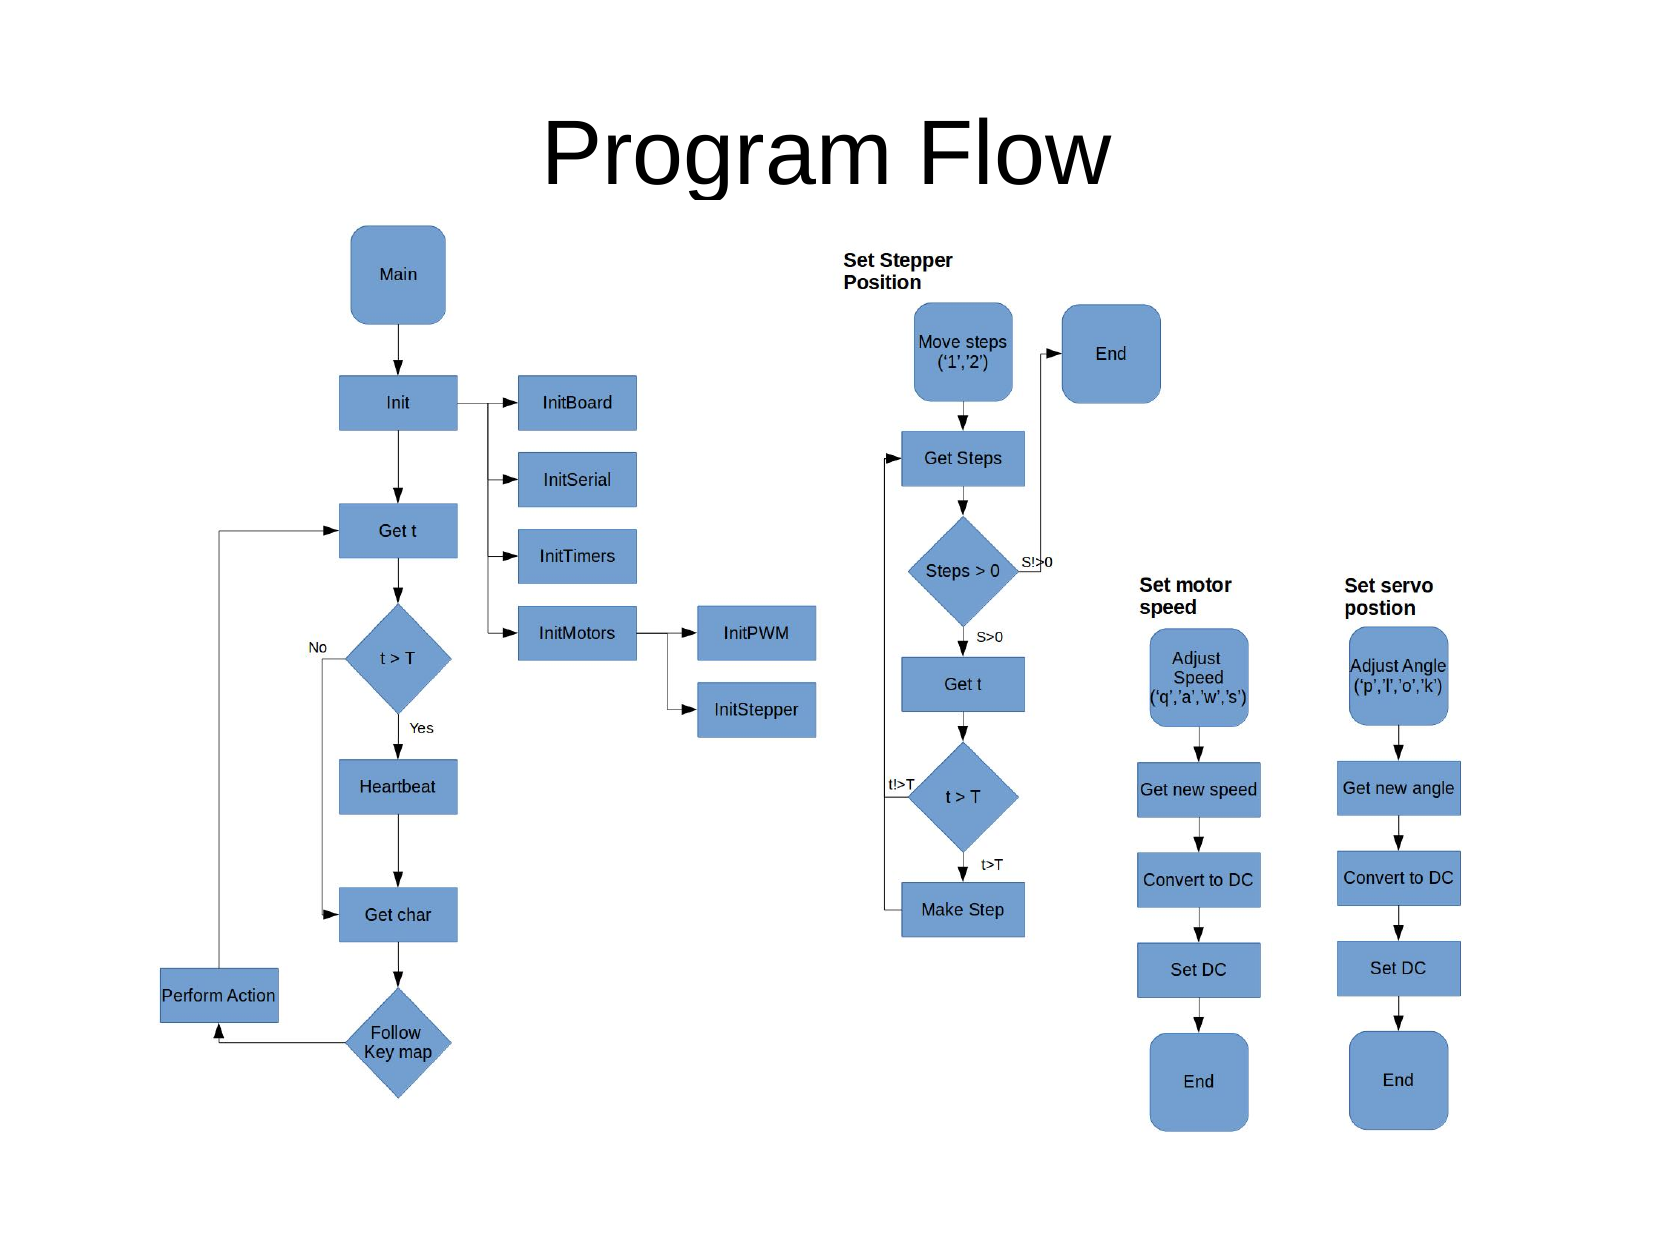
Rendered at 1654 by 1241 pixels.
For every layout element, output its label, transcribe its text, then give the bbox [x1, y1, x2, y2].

title Program Flow [82, 49, 1571, 257]
picture [121, 200, 1533, 1162]
